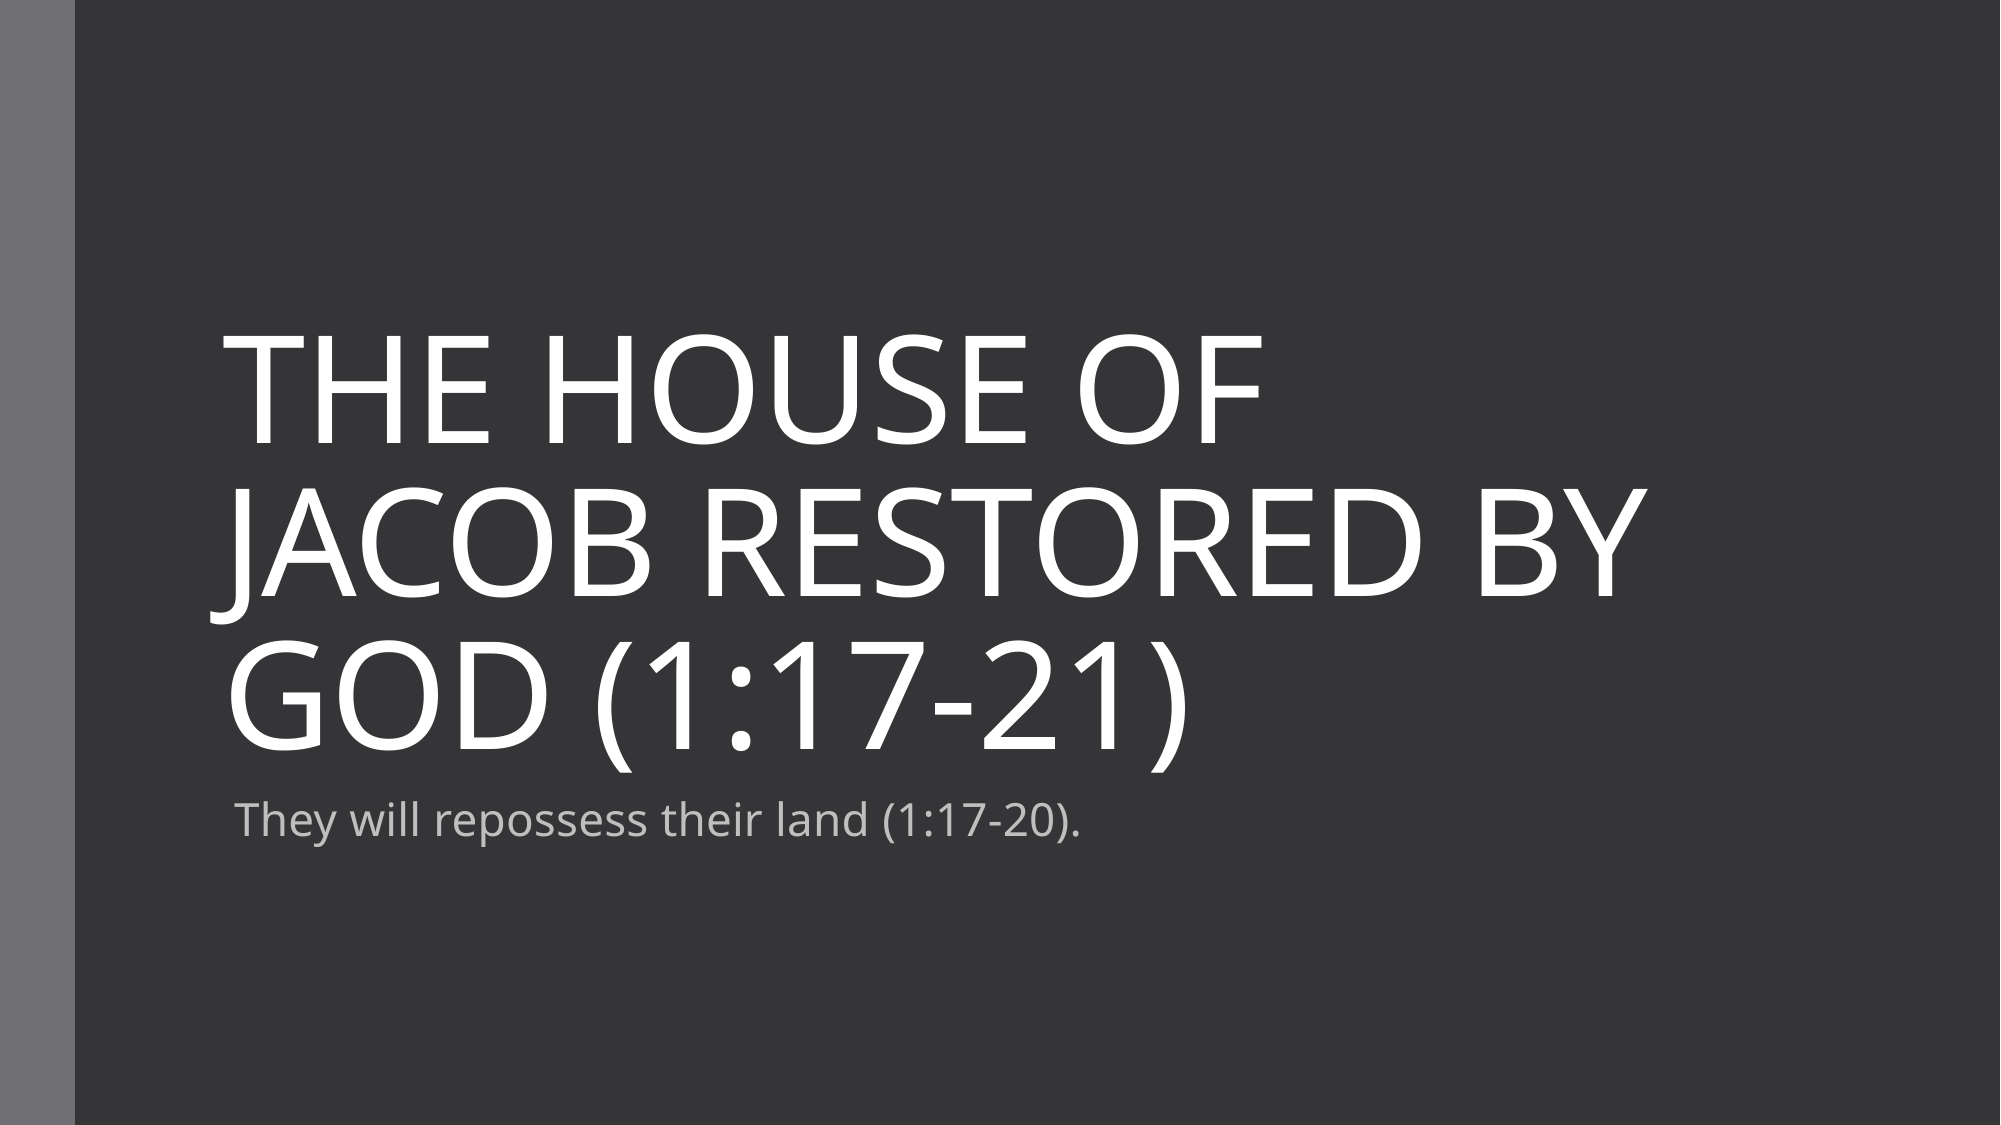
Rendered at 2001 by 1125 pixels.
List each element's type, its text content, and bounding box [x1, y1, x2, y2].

title THE HOUSE OF JACOB RESTORED BY GOD (1:17-21) [206, 124, 1752, 787]
subtitle They will repossess their land (1:17-20). [206, 787, 1752, 1066]
